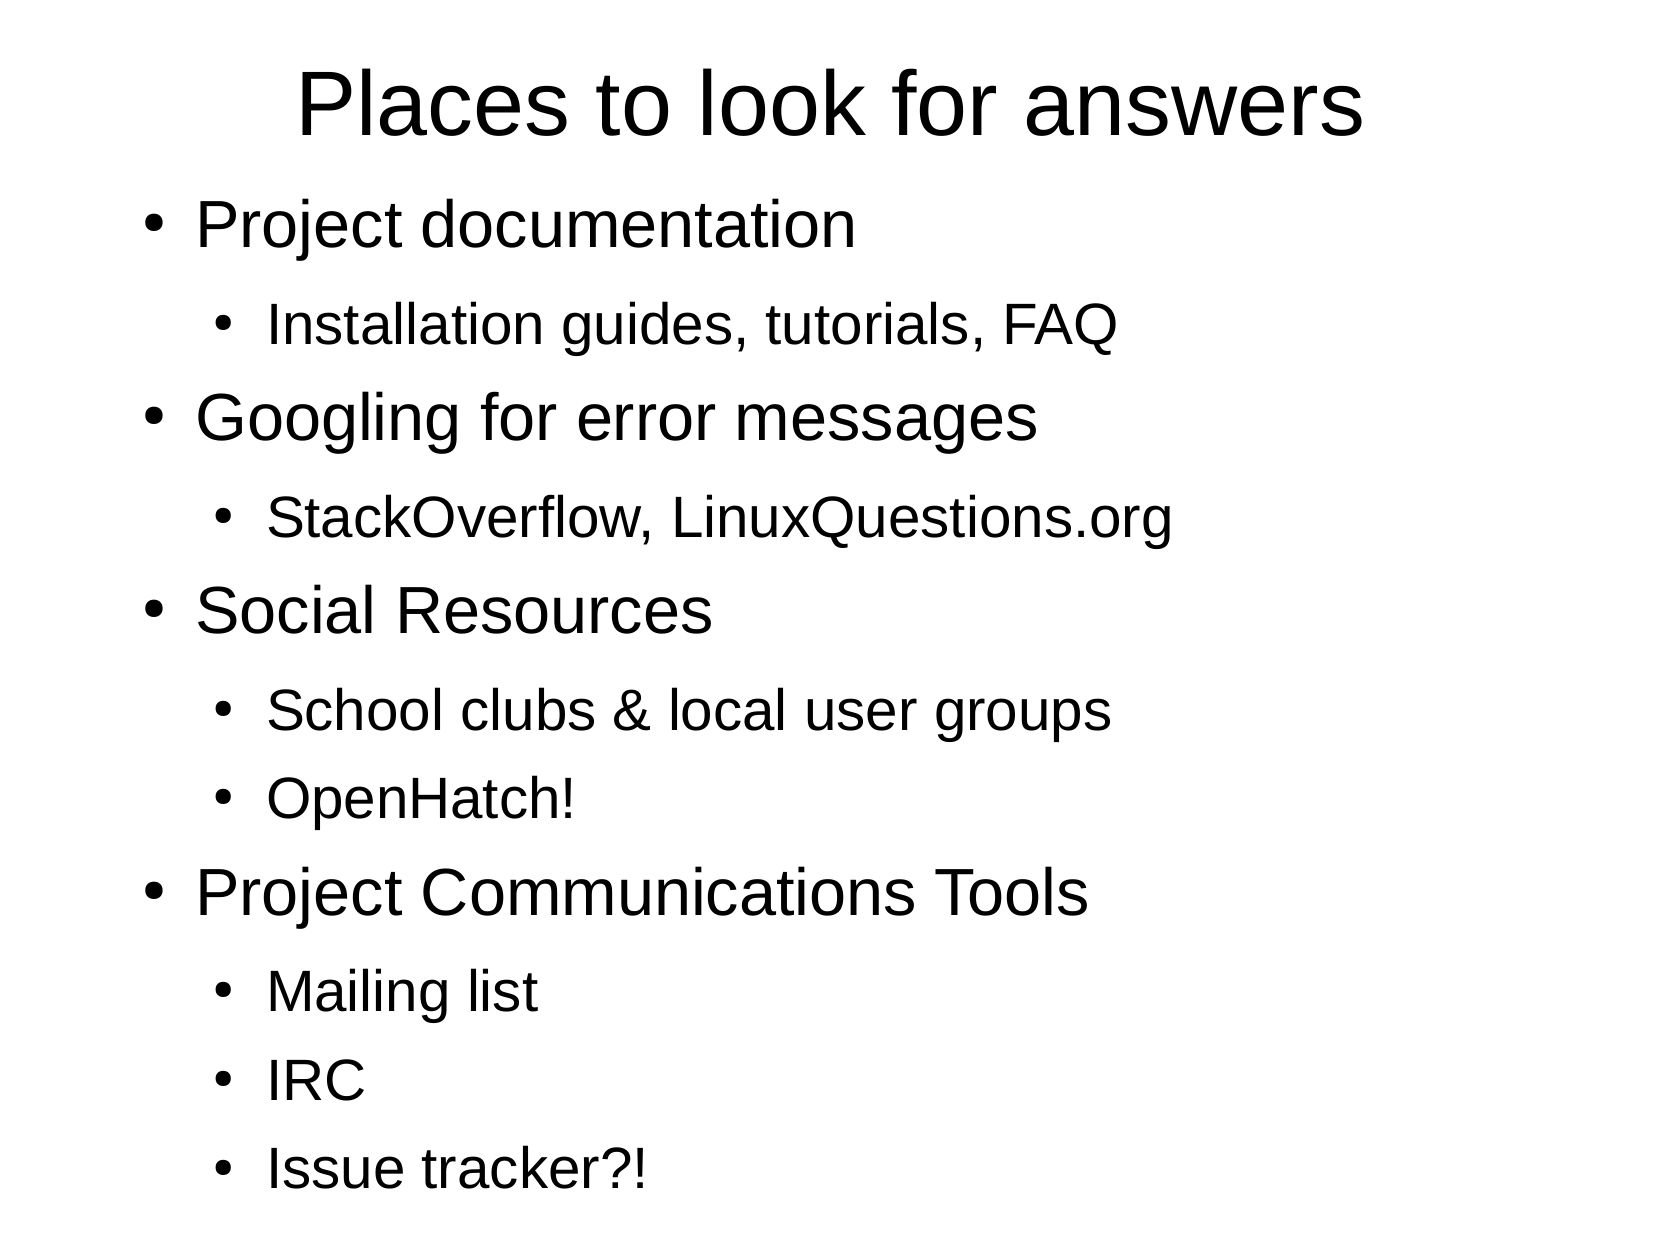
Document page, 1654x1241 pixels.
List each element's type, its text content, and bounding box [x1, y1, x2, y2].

title Places to look for answers [86, 0, 1576, 208]
list Project documentation Installation guides, tutorials, FAQ Googling for error messages StackOverflow, LinuxQuestions.org Social Resources School clubs & local user groups OpenHatch! Project Communications Tools Mailing list IRC Issue tracker?! [124, 187, 1613, 1241]
